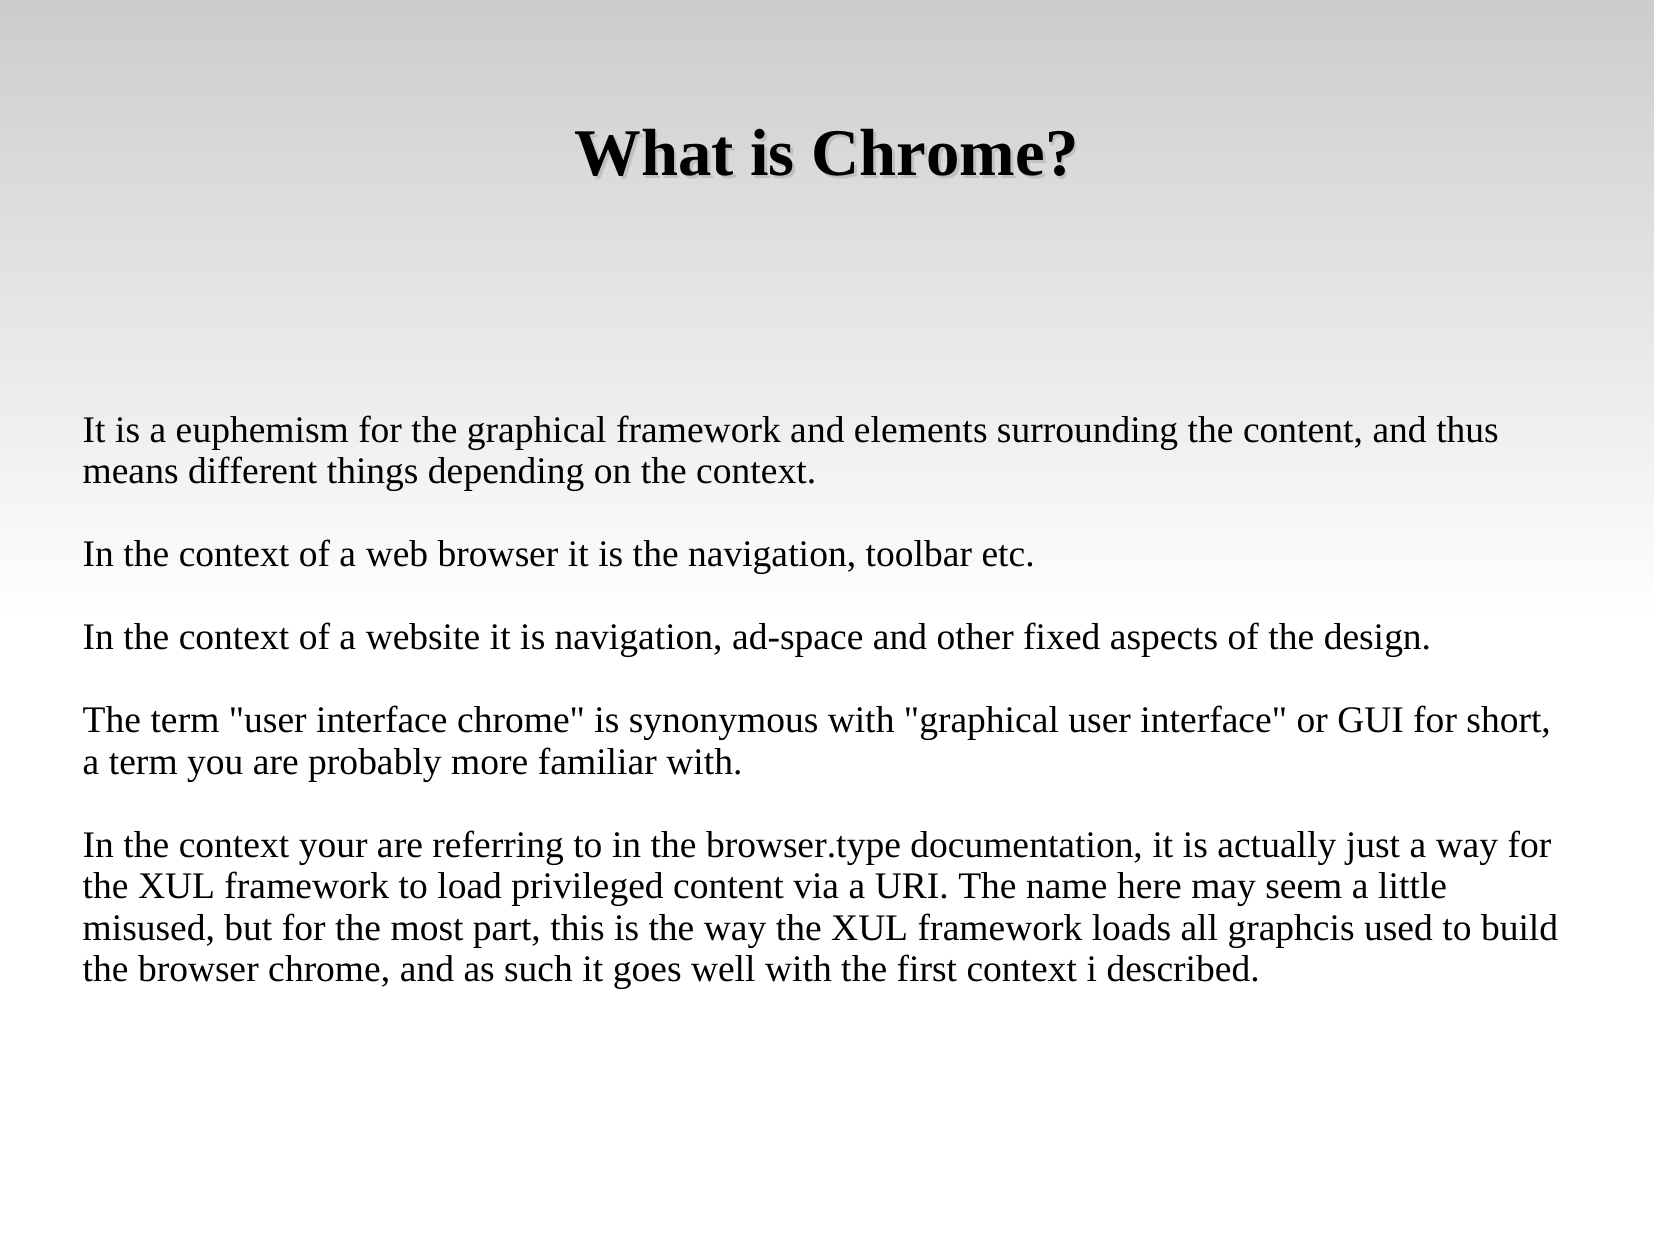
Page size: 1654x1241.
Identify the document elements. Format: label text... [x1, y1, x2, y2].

title What is Chrome? [82, 56, 1571, 250]
subtitle It is a euphemism for the graphical framework and elements surrounding the content, and thus means different things depending on the context. In the context of a web browser it is the navigation, toolbar etc. In the context of a website it is navigation, ad-space and other fixed aspects of the design. The term "user interface chrome" is synonymous with "graphical user interface" or GUI for short, a term you are probably more familiar with. In the context your are referring to in the browser.type documentation, it is actually just a way for the XUL framework to load privileged content via a URI. The name here may seem a little misused, but for the most part, this is the way the XUL framework loads all graphcis used to build the browser chrome, and as such it goes well with the first context i described. [82, 297, 1571, 1102]
